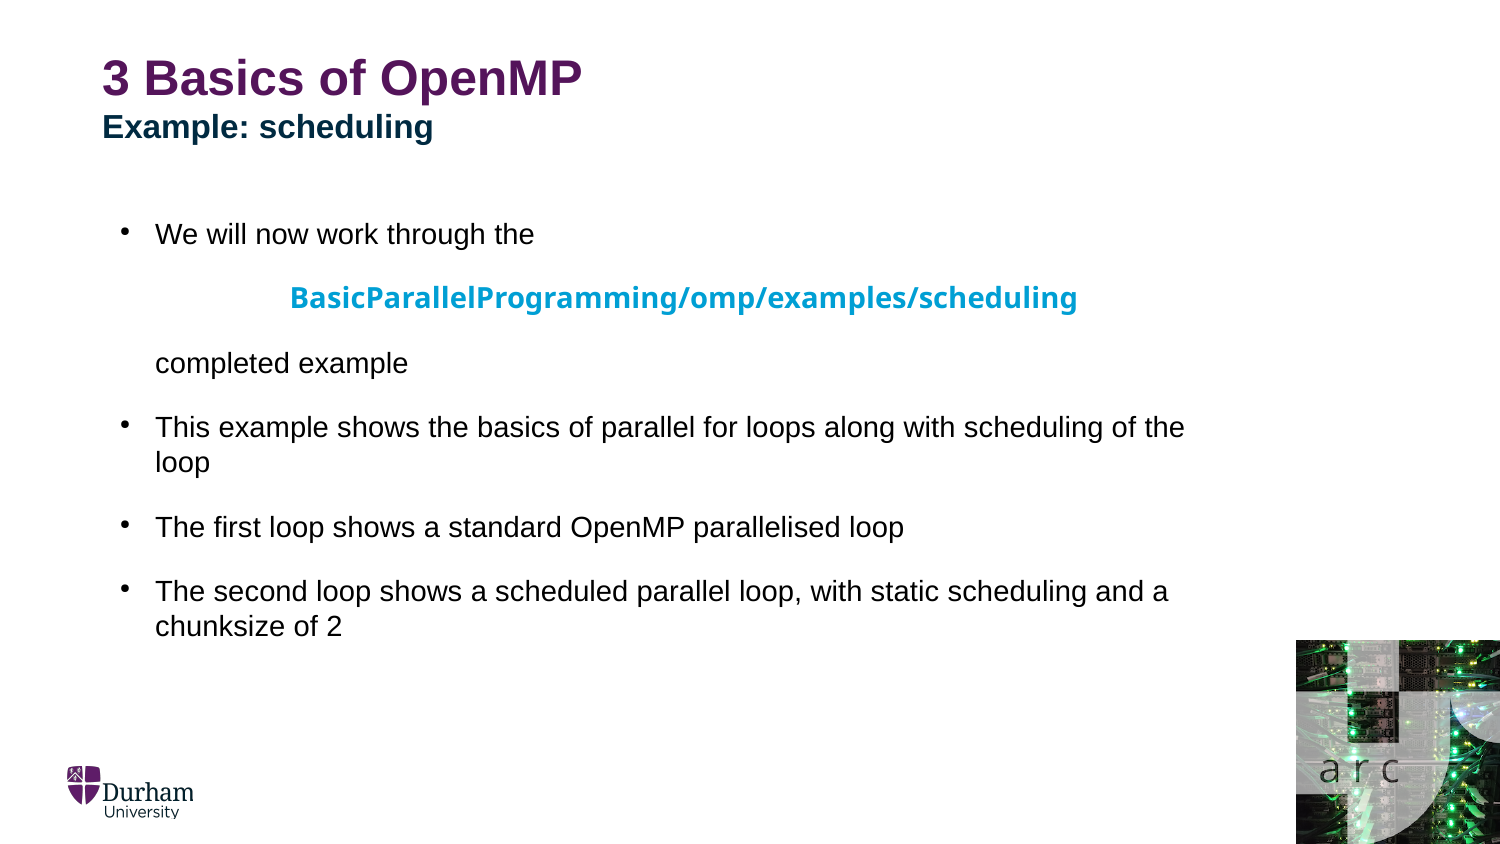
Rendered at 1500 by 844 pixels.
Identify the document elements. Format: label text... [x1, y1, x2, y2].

list We will now work through the BasicParallelProgramming/omp/examples/scheduling completed example This example shows the basics of parallel for loops along with scheduling of the loop The first loop shows a standard OpenMP parallelised loop The second loop shows a scheduled parallel loop, with static scheduling and a chunksize of 2 [101, 214, 1214, 349]
picture [67, 766, 193, 819]
picture [1296, 640, 1500, 844]
title 3 Basics of OpenMP Example: scheduling [101, 45, 1399, 187]
